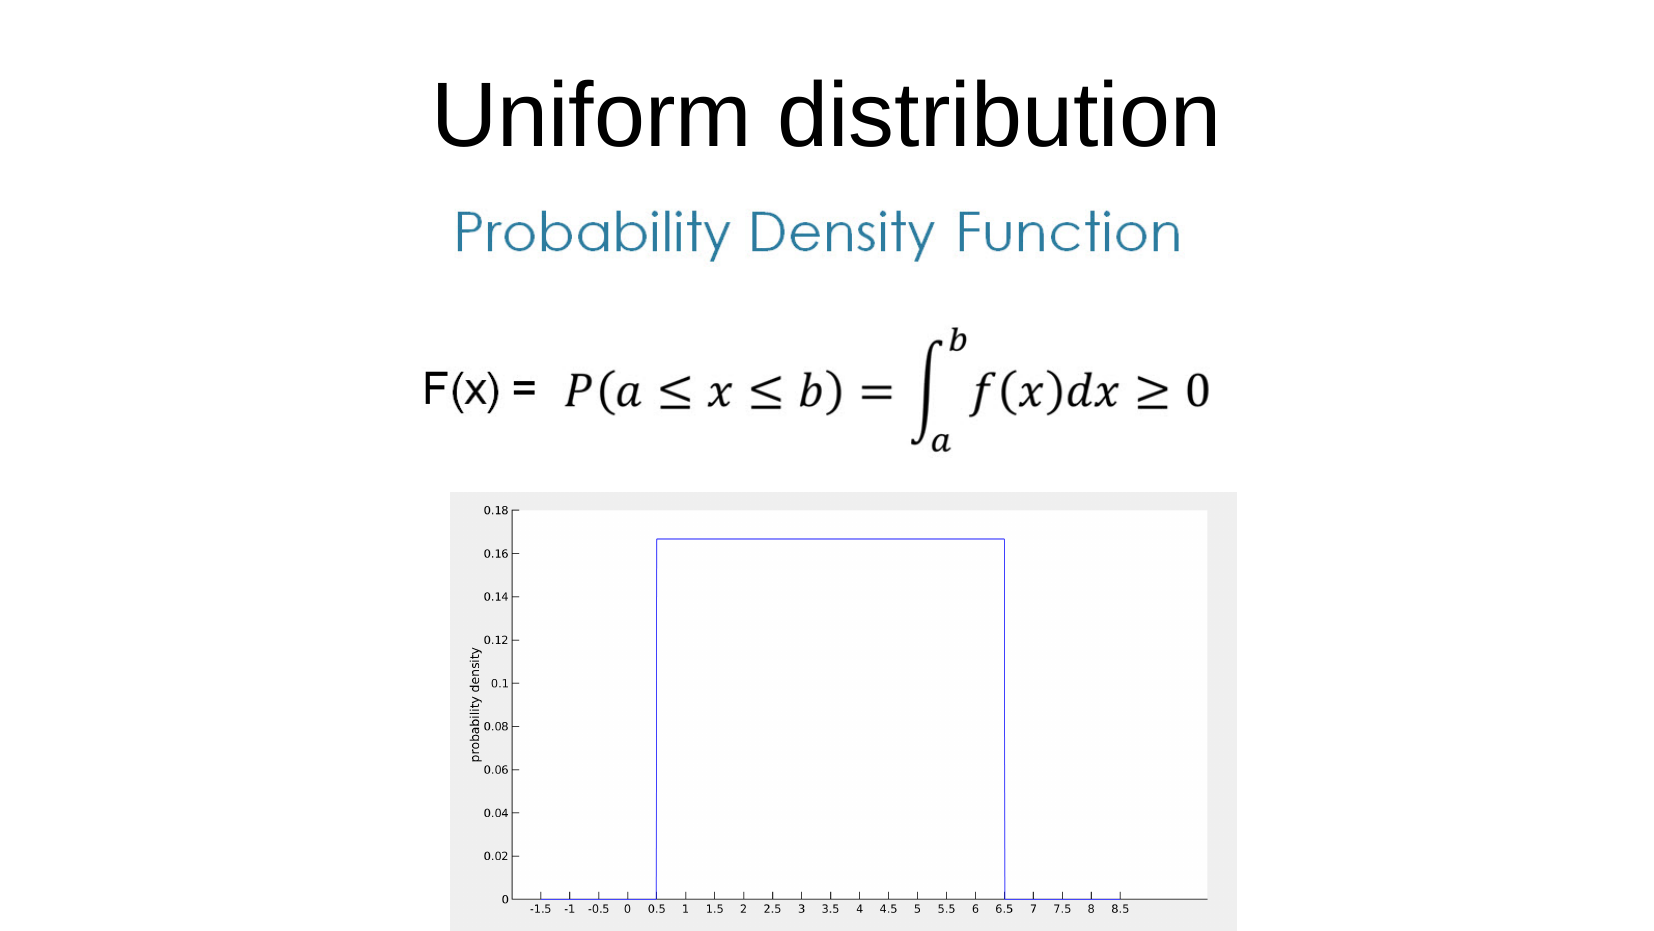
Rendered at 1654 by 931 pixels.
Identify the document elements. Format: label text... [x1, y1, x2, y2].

title Uniform distribution [82, 37, 1571, 193]
picture [405, 192, 1246, 485]
picture [450, 492, 1237, 931]
